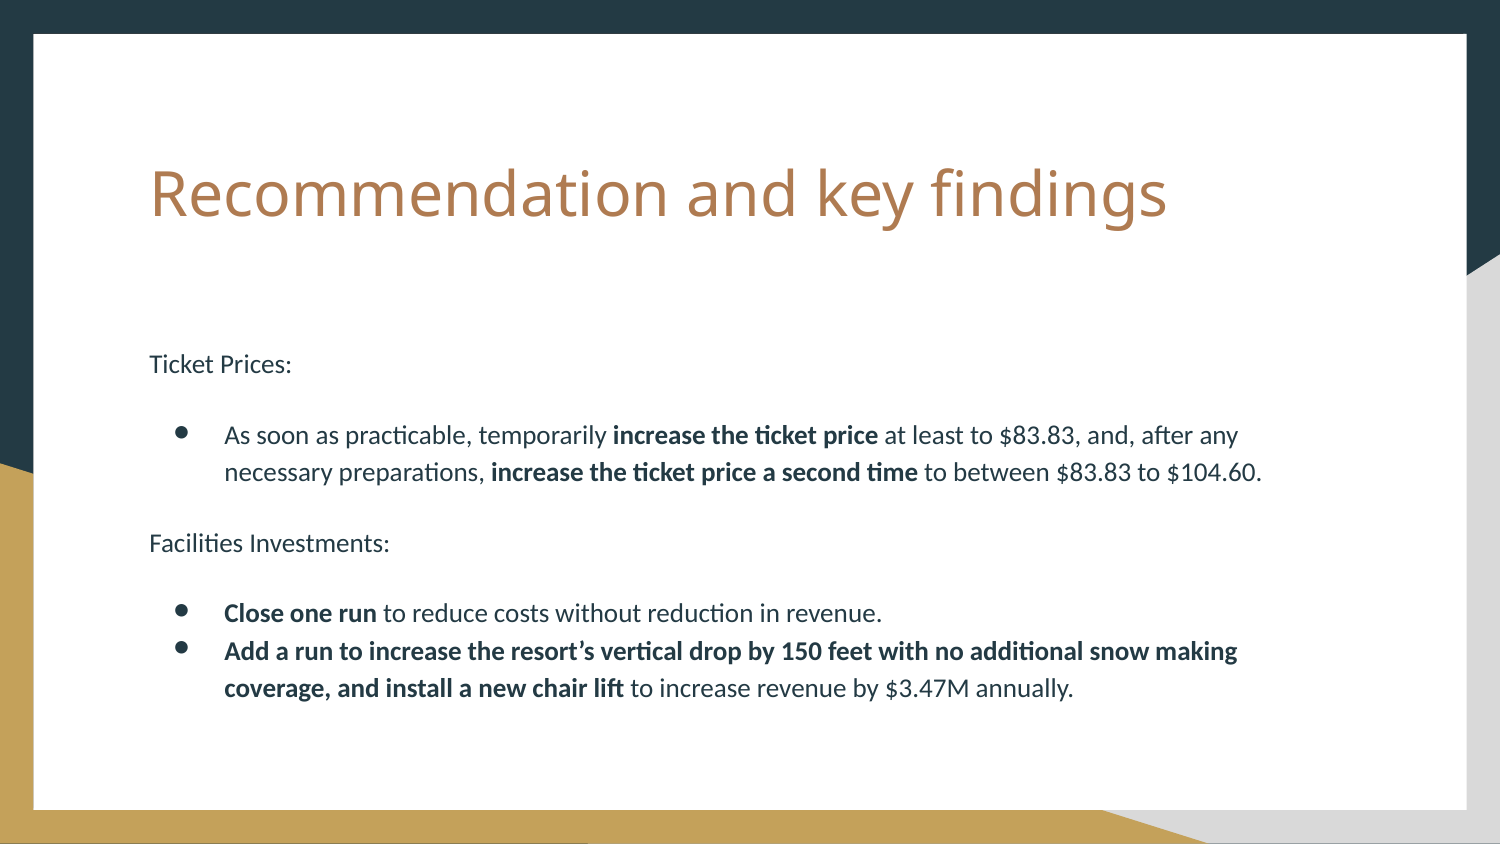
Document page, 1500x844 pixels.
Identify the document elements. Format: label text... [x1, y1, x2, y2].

list Ticket Prices: As soon as practicable, temporarily increase the ticket price at least to $83.83, and, after any necessary preparations, increase the ticket price a second time to between $83.83 to $104.60. Facilities Investments: Close one run to reduce costs without reduction in revenue. Add a run to increase the resort’s vertical drop by 150 feet with no additional snow making coverage, and install a new chair lift to increase revenue by $3.47M annually. [134, 326, 1366, 729]
title Recommendation and key findings [134, 138, 1366, 296]
